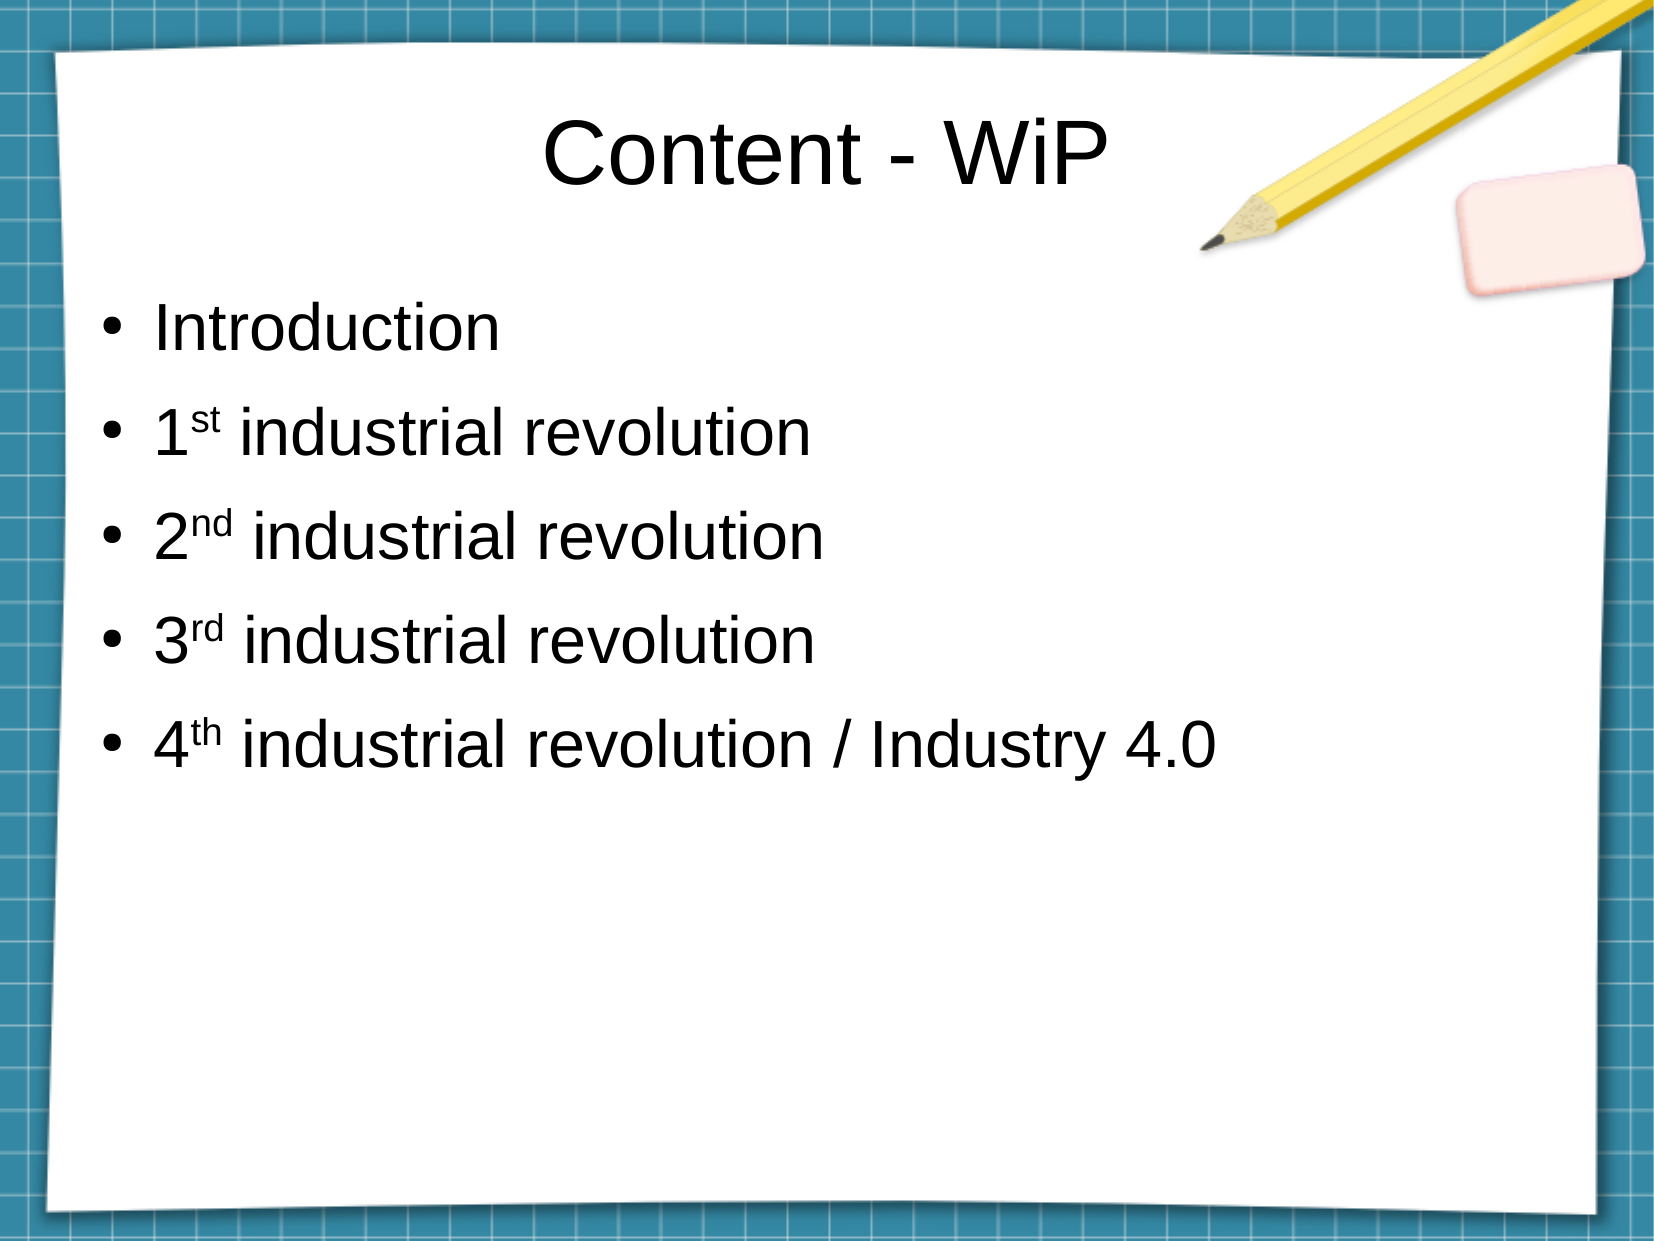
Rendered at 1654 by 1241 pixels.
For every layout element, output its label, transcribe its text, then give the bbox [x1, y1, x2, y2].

list Introduction 1st industrial revolution 2nd industrial revolution 3rd industrial revolution 4th industrial revolution / Industry 4.0 [82, 290, 1571, 1010]
picture [0, 0, 1654, 1241]
title Content - WiP [82, 49, 1571, 257]
